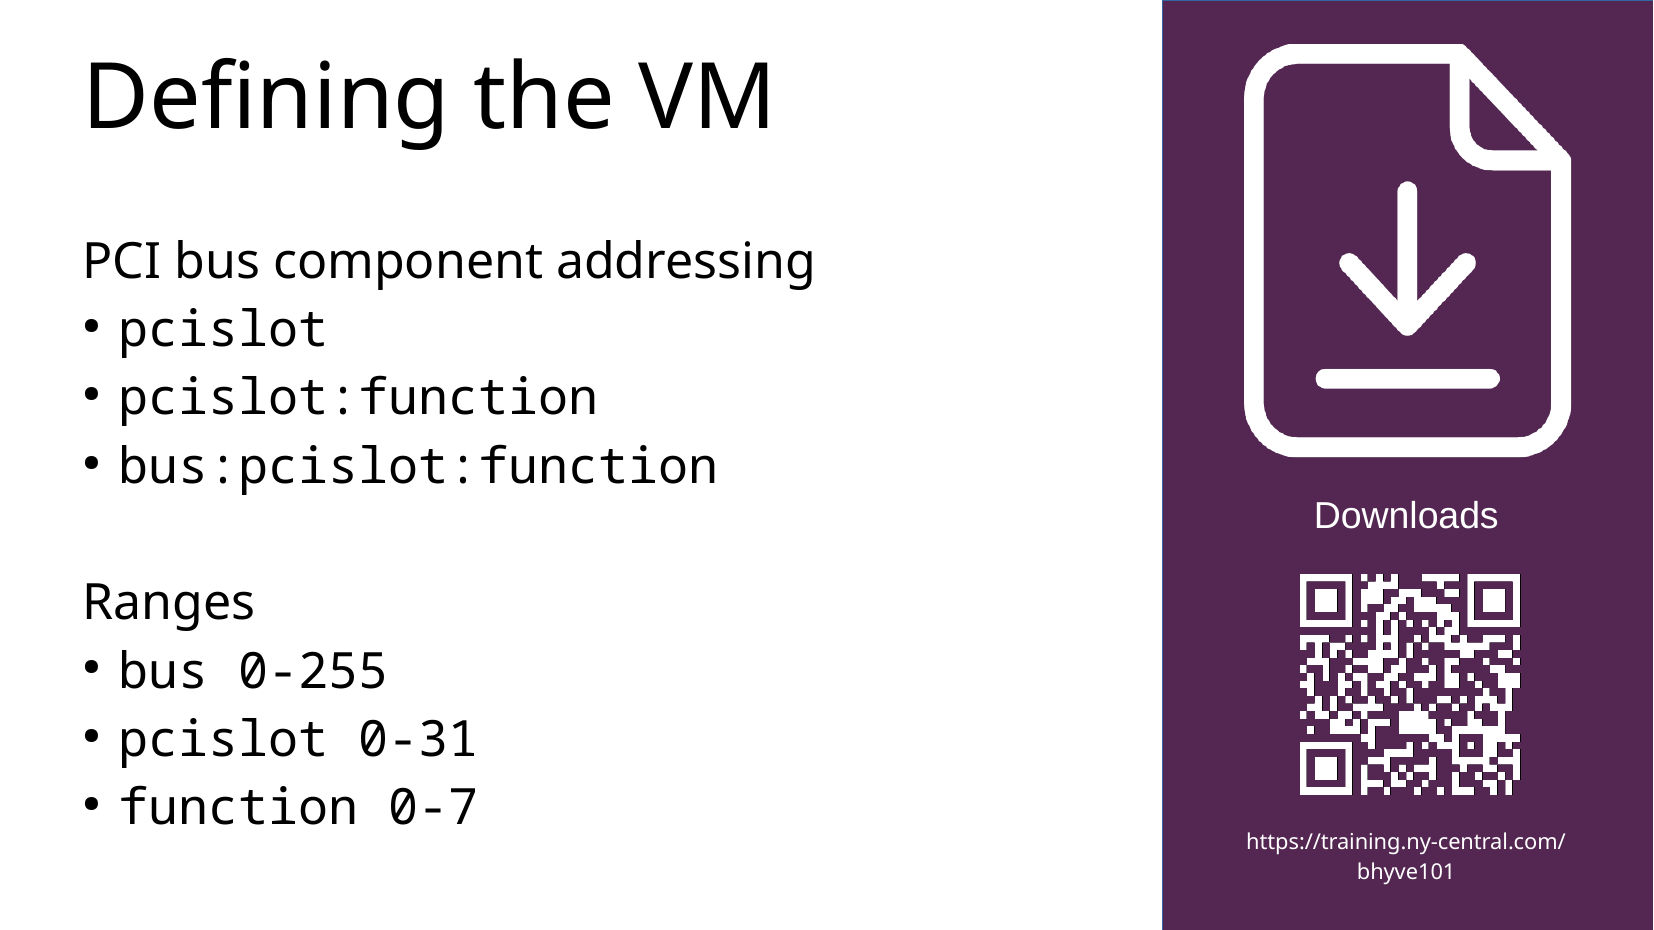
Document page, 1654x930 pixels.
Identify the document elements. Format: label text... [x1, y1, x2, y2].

text_box Downloads [1237, 487, 1576, 638]
subtitle PCI bus component addressing pcislot pcislot:function bus:pcislot:function Ranges bus 0-255 pcislot 0-31 function 0-7 [82, 224, 1126, 825]
title Defining the VM [82, 37, 1571, 150]
text_box [1162, 0, 1653, 930]
picture [1200, 44, 1613, 458]
picture [1268, 543, 1550, 826]
text_box https://training.ny-central.com/bhyve101 [1200, 819, 1613, 930]
